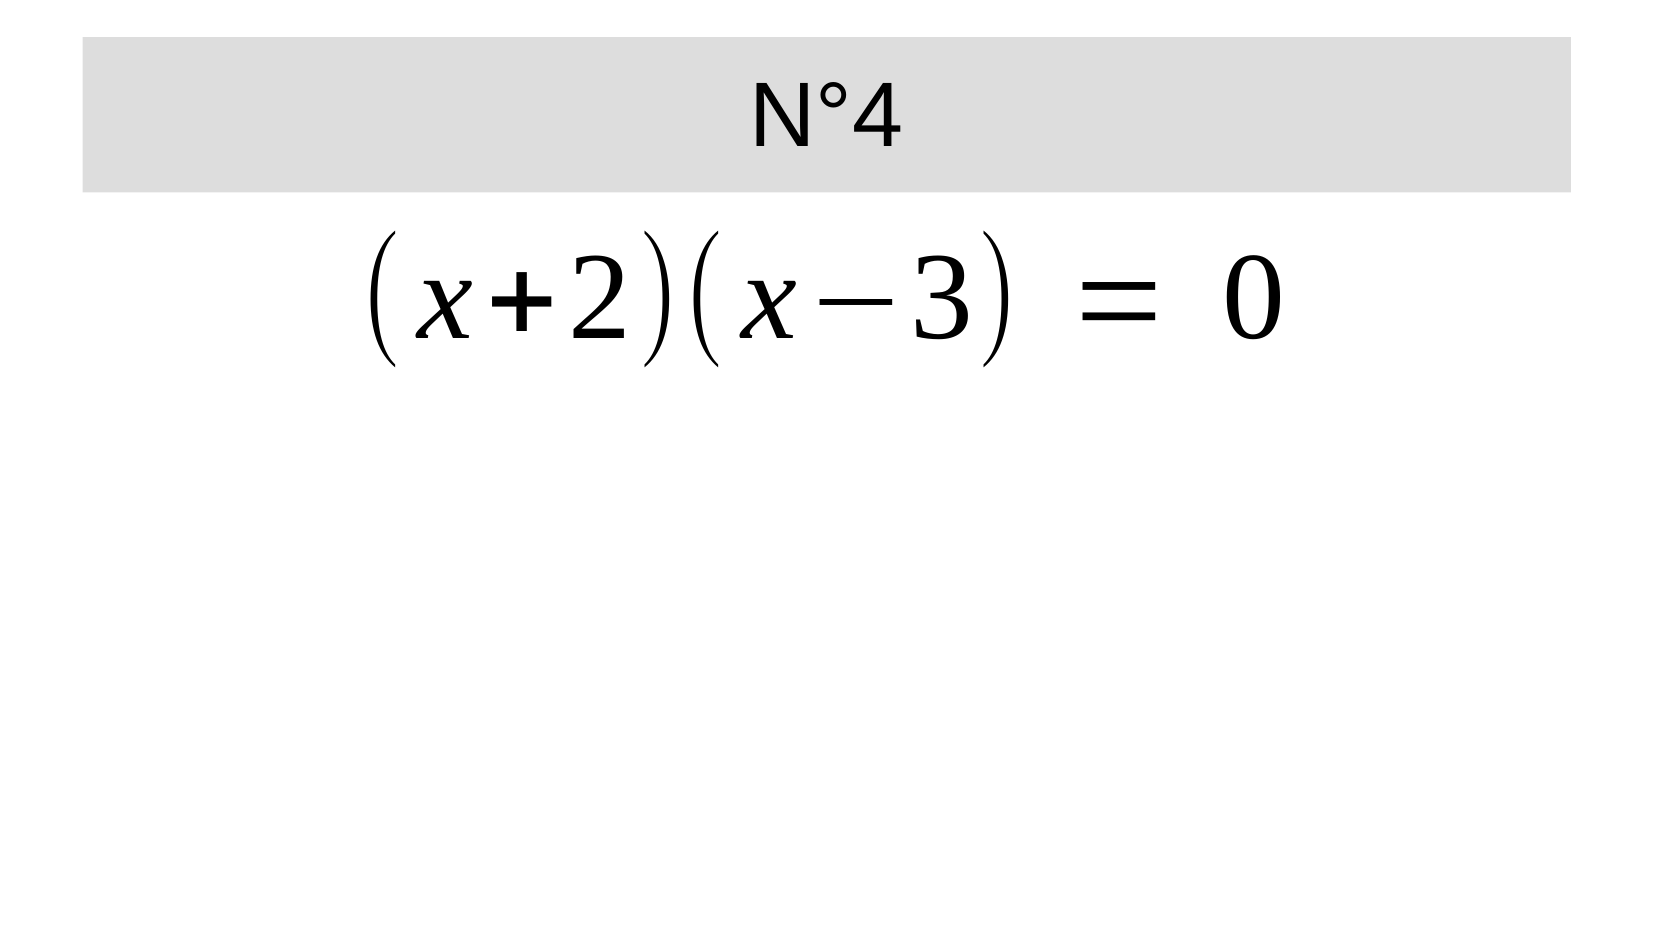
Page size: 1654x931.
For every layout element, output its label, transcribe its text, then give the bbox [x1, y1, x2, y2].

chart [354, 224, 1294, 374]
title N°4 [82, 37, 1571, 193]
